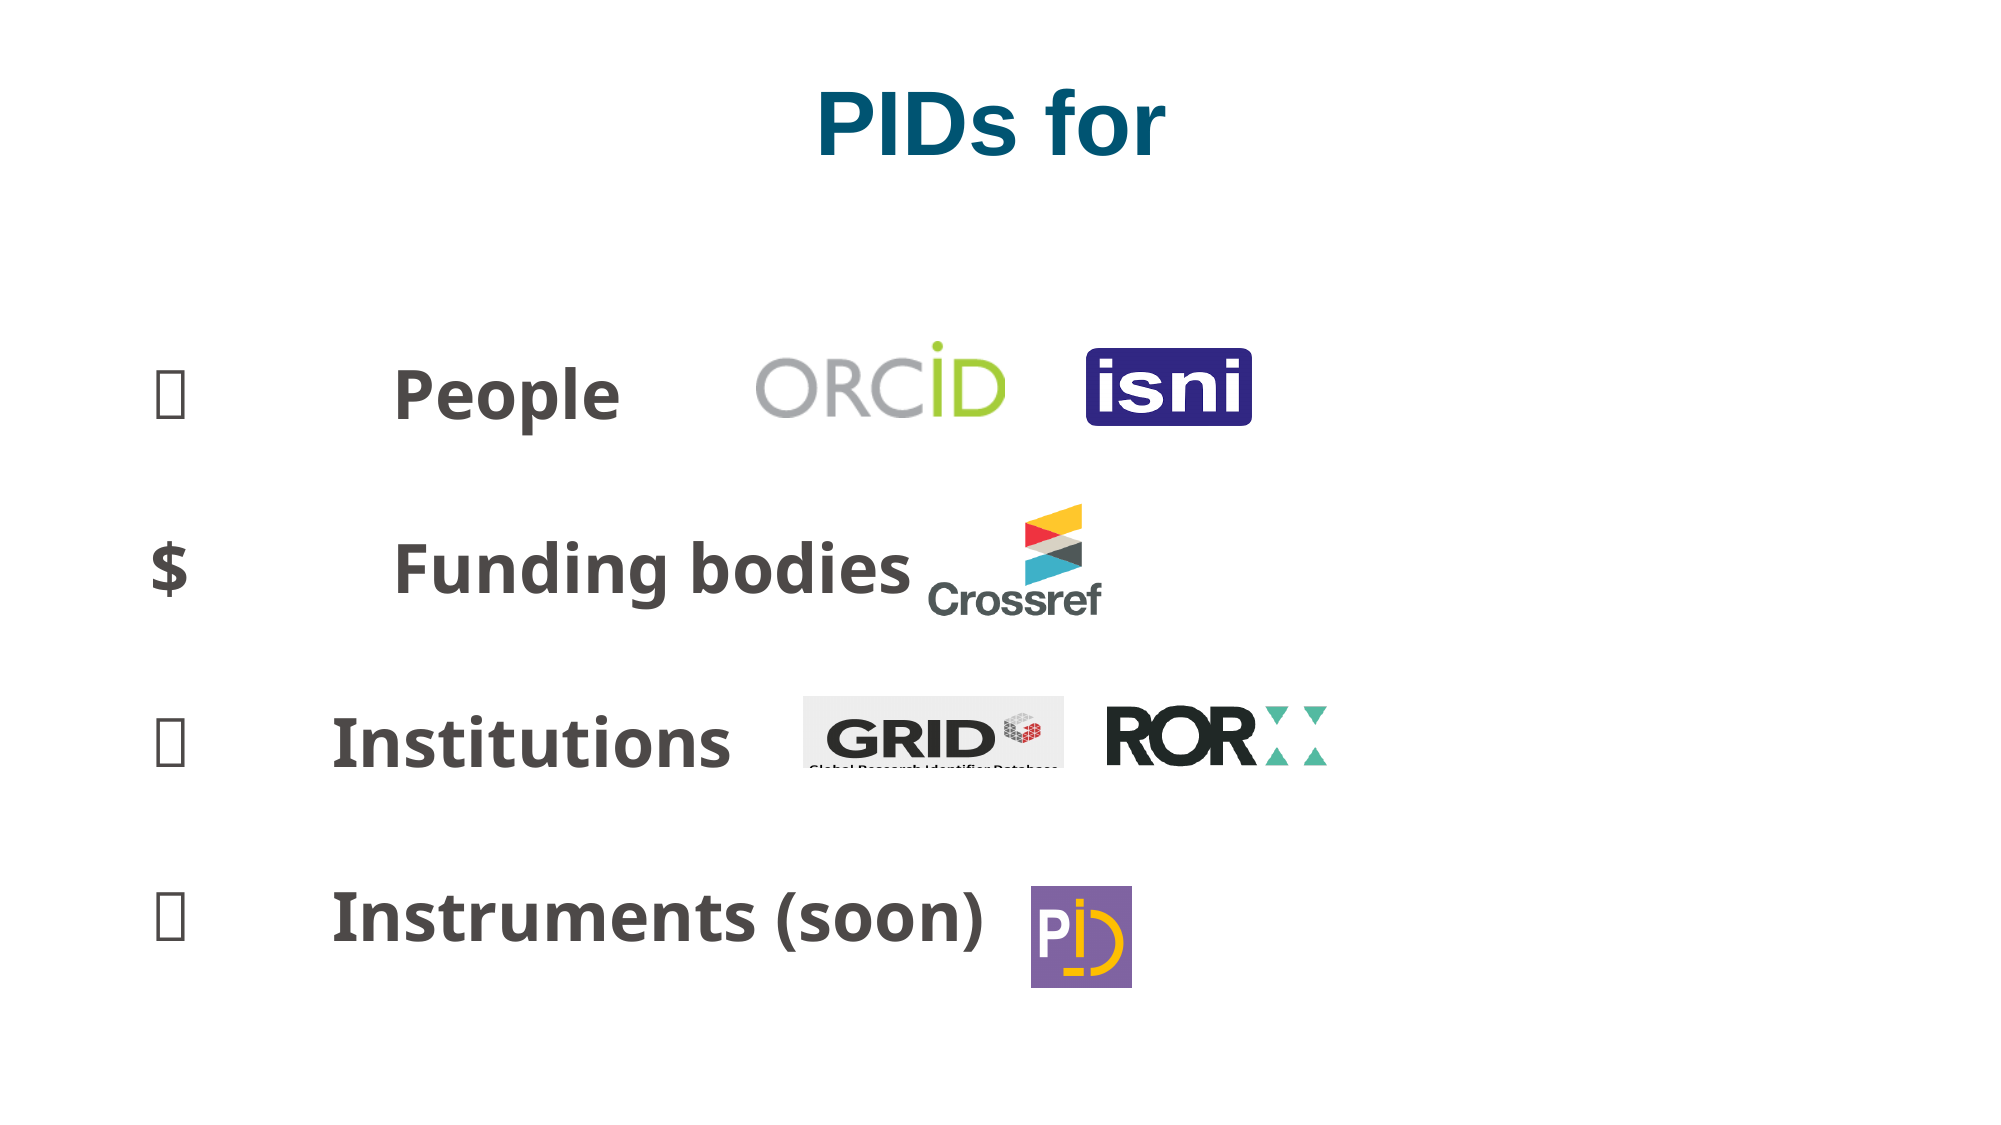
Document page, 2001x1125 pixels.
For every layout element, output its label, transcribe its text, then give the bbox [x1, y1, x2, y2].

picture [756, 341, 1005, 418]
picture [1098, 696, 1335, 774]
picture [915, 484, 1122, 638]
picture [1031, 886, 1132, 988]
list  People $ Funding bodies  Institutions  Instruments (soon) [92, 177, 1893, 963]
picture [803, 696, 1064, 768]
picture [1086, 348, 1252, 426]
title [150, 19, 1850, 177]
title PIDs for [141, 35, 1842, 217]
